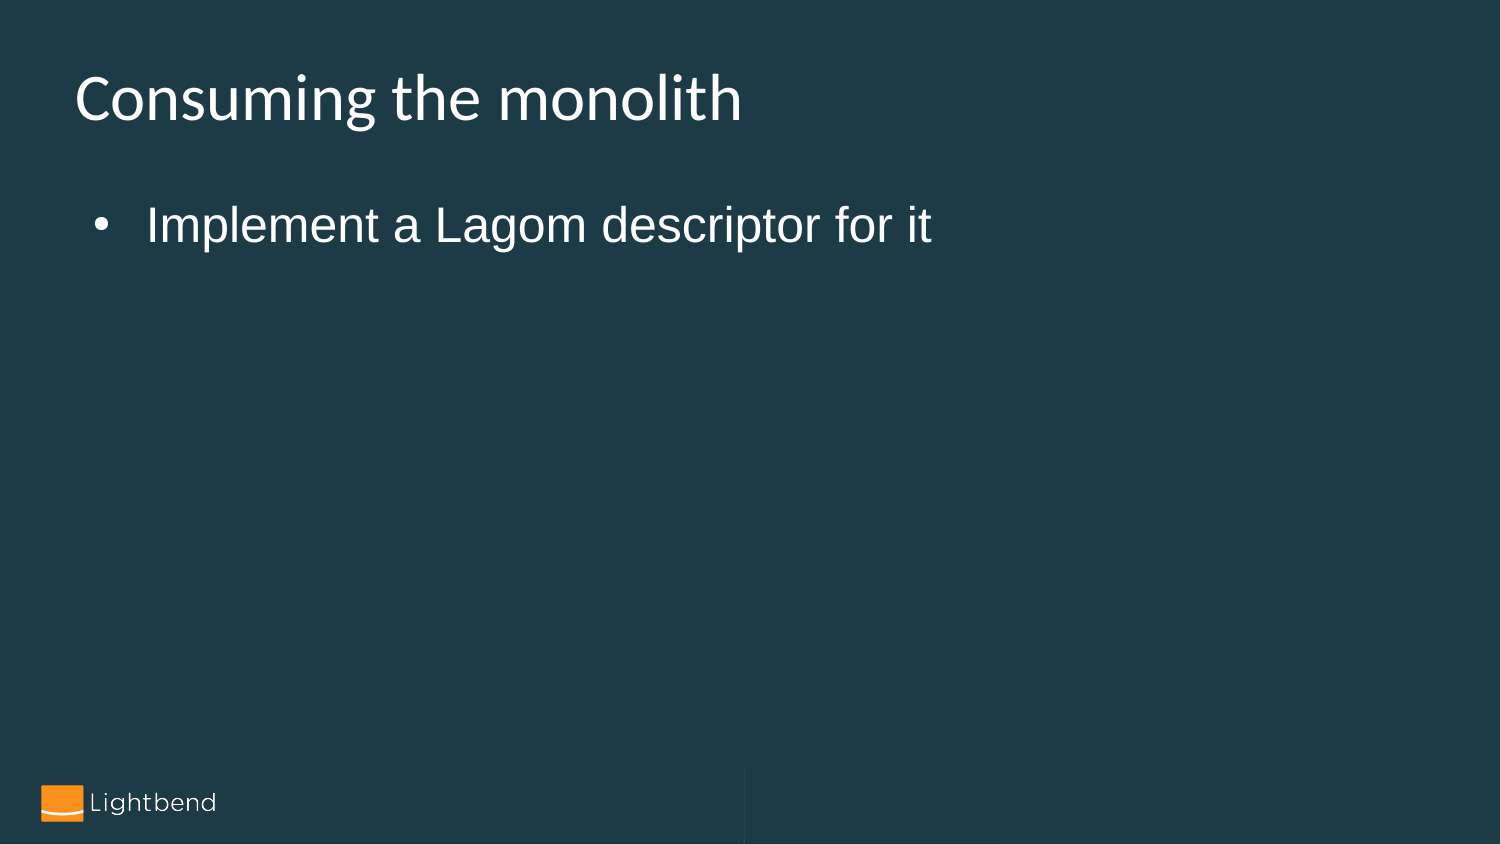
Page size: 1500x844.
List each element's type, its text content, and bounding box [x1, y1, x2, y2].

list Implement a Lagom descriptor for it [75, 197, 1425, 687]
title Consuming the monolith [75, 33, 1425, 175]
picture [41, 785, 215, 822]
